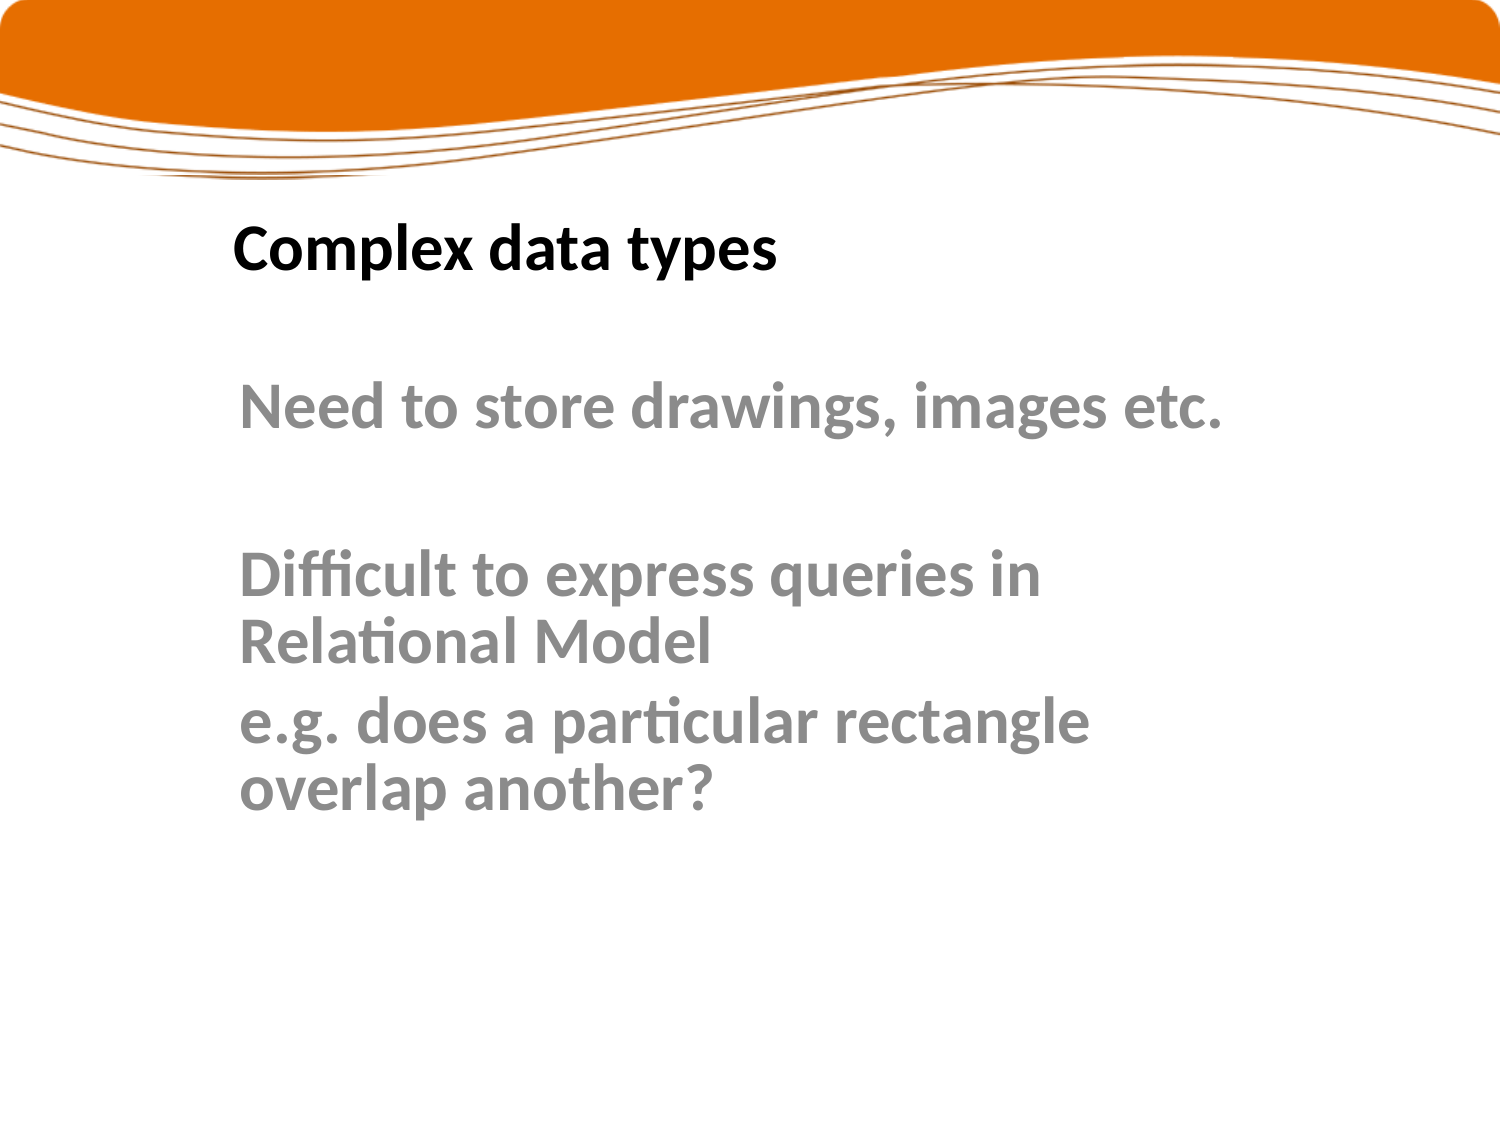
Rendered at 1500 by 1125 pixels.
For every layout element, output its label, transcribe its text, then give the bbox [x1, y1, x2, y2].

text_box Need to store drawings, images etc. Difficult to express queries in Relational Model e.g. does a particular rectangle overlap another? [225, 290, 1306, 988]
text_box Complex data types [218, 196, 1305, 292]
picture [0, 0, 1500, 180]
